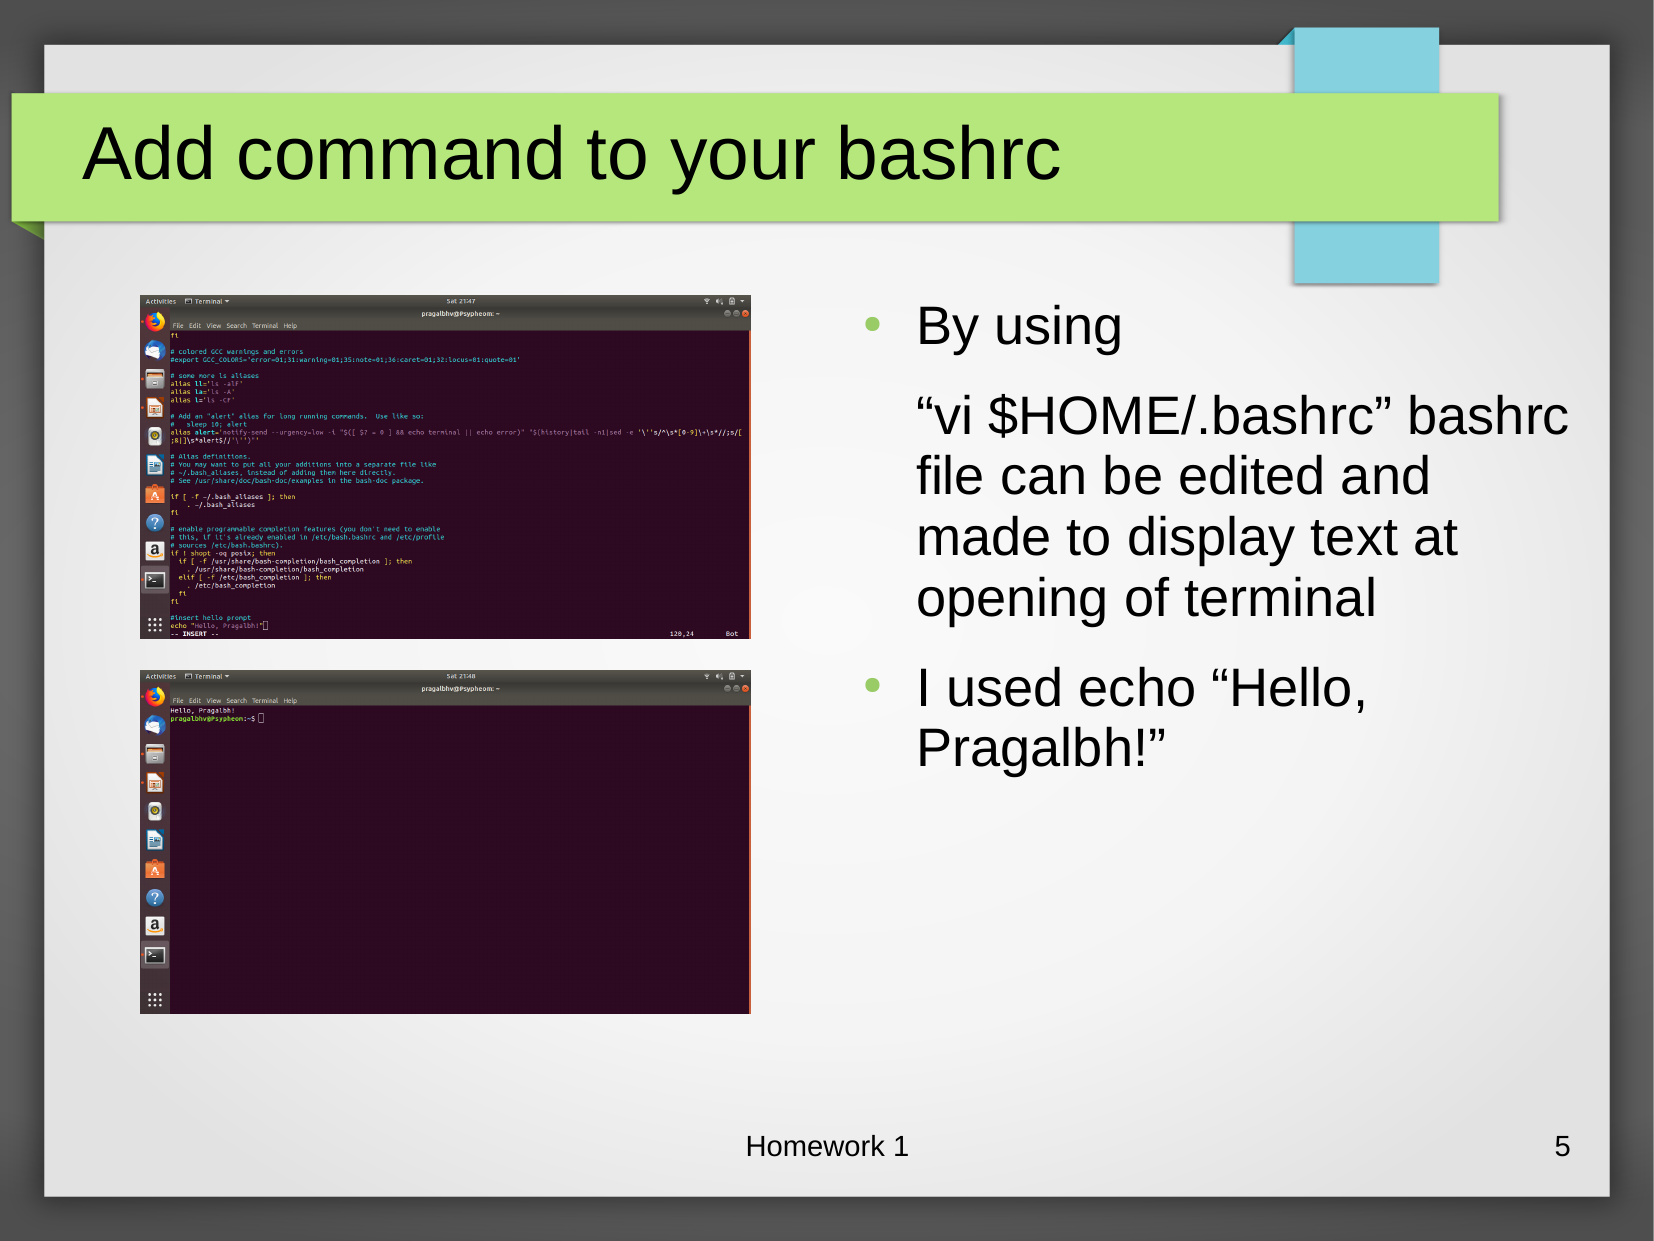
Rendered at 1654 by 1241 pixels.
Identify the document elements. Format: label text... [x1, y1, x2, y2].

list By using “vi $HOME/.bashrc” bashrc file can be edited and made to display text at opening of terminal I used echo “Hello, Pragalbh!” [845, 295, 1572, 1015]
title Add command to your bashrc [82, 94, 1264, 213]
picture [0, 0, 1654, 1241]
